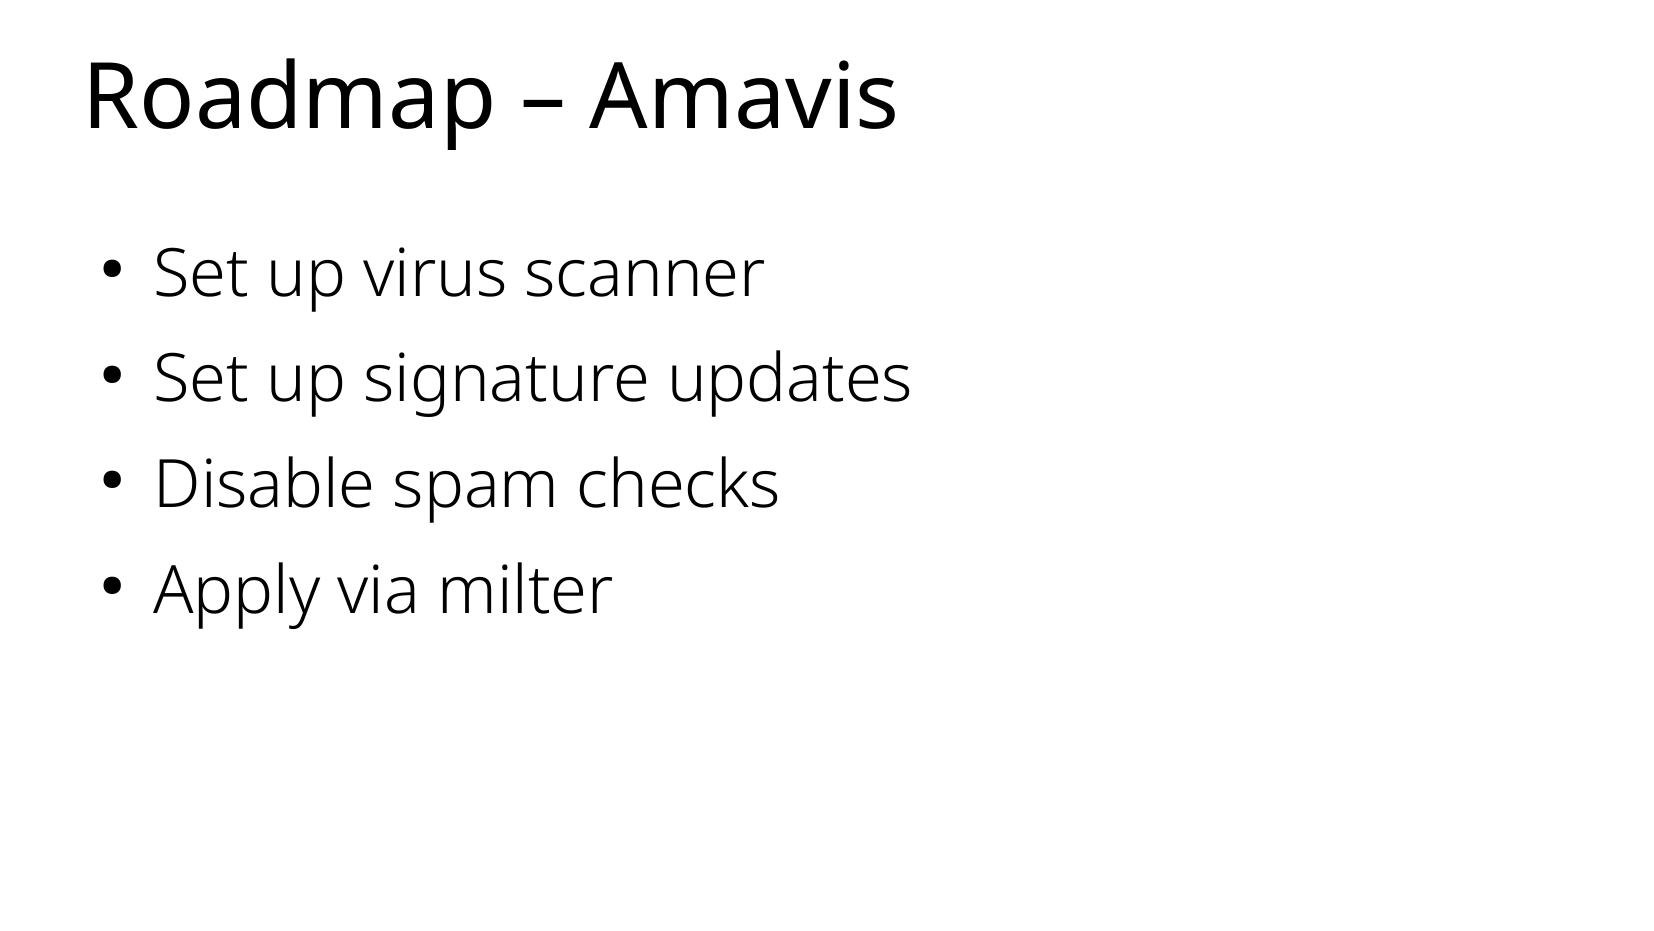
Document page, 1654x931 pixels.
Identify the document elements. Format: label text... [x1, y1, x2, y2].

list Set up virus scanner Set up signature updates Disable spam checks Apply via milter [82, 224, 1571, 825]
title Roadmap – Amavis [82, 37, 1571, 150]
